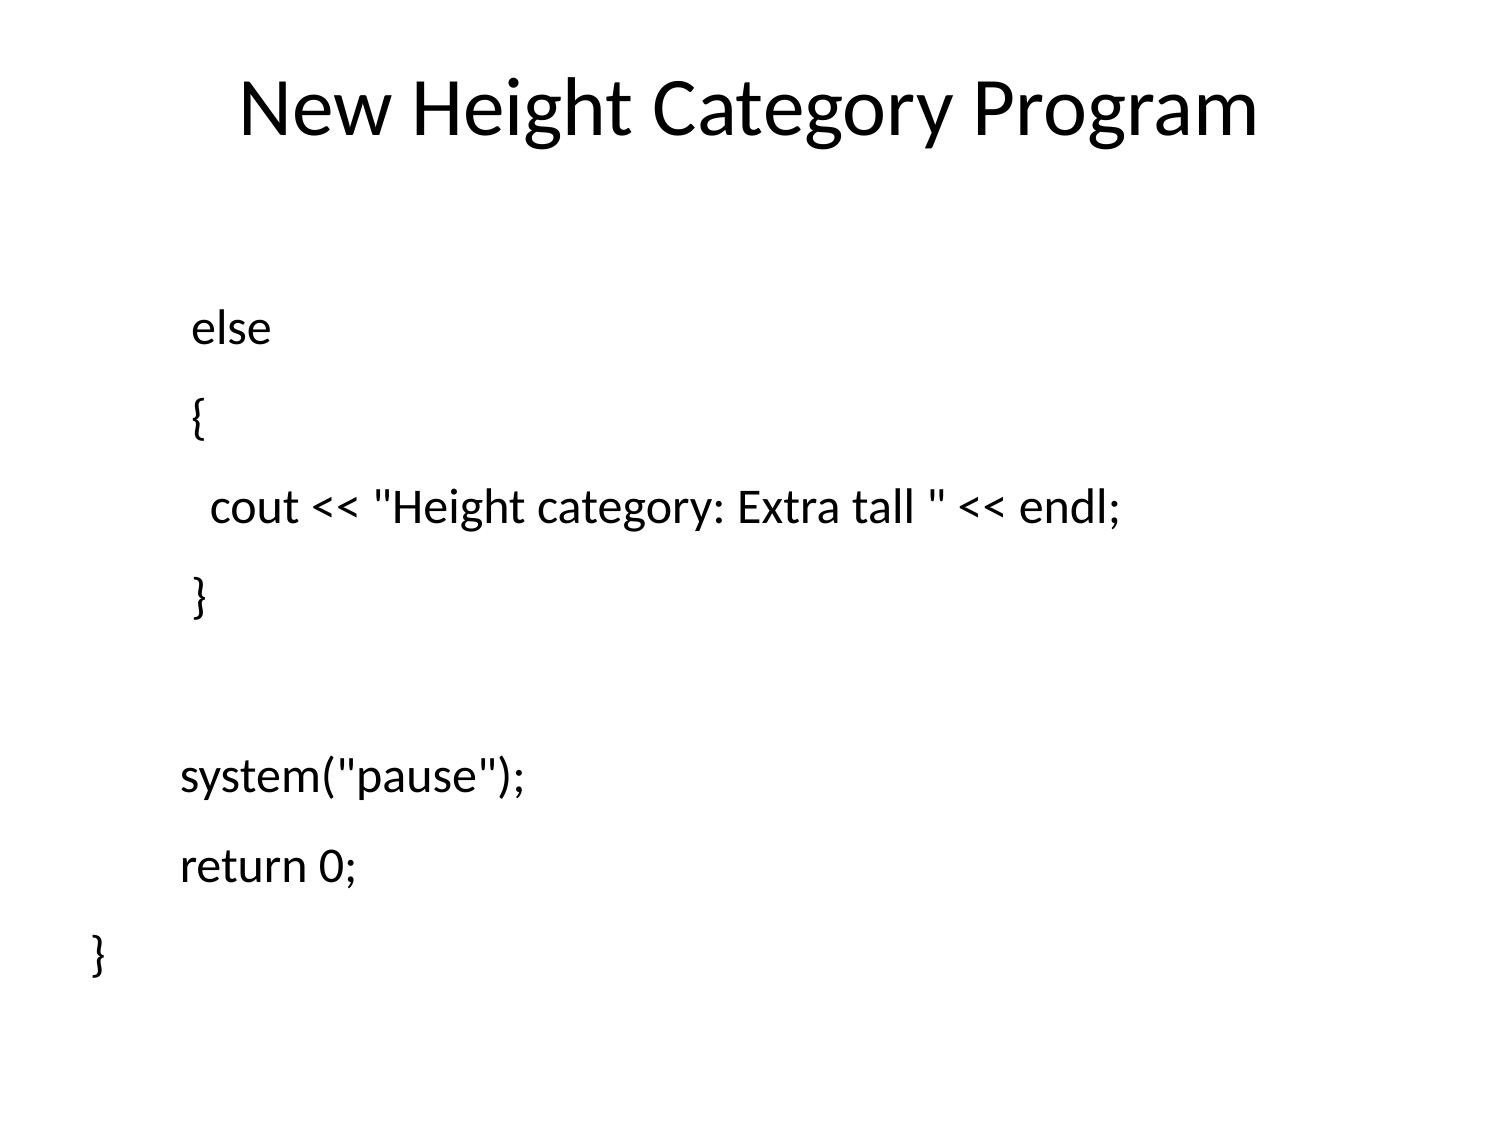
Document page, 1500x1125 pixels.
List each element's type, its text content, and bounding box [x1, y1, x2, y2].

title New Height Category Program [75, 45, 1425, 233]
list else { cout << "Height category: Extra tall " << endl; } system("pause"); return 0; } [75, 287, 1450, 955]
